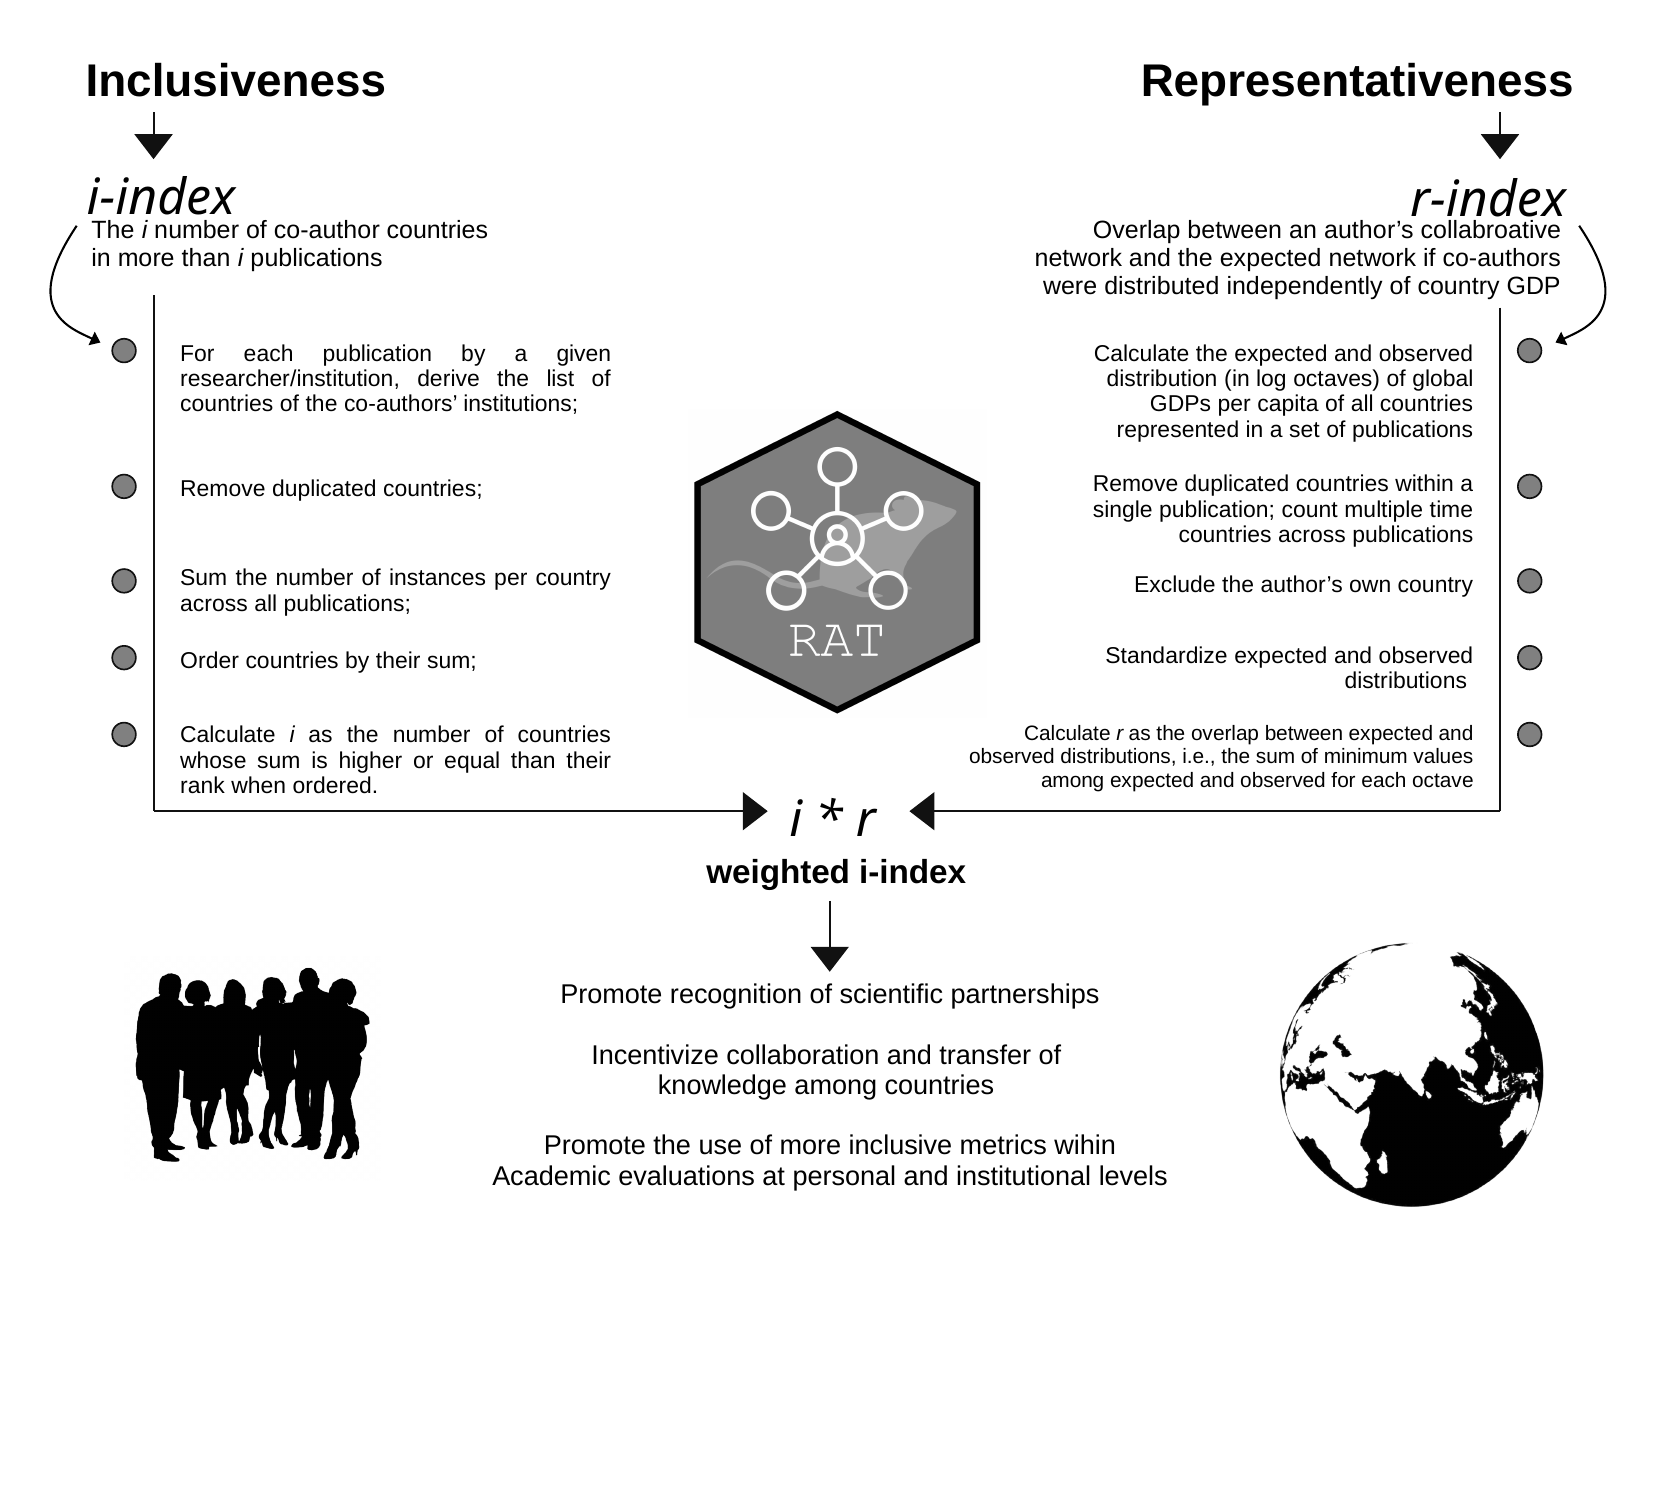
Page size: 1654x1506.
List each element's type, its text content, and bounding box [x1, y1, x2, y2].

text_box [112, 338, 136, 363]
text_box [112, 645, 136, 670]
text_box Inclusiveness [70, 47, 626, 114]
text_box Remove duplicated countries; [165, 468, 626, 510]
text_box Standardize expected and observed distributions [1027, 635, 1489, 701]
text_box Promote recognition of scientific partnerships Incentivize collaboration and transfer of knowledge among countries Promote the use of more inclusive metrics wihin Academic evaluations at personal and institutional levels [472, 971, 1188, 1199]
text_box Remove duplicated countries within a single publication; count multiple time countries across publications [1027, 463, 1489, 556]
picture [688, 409, 987, 718]
text_box [1517, 645, 1542, 670]
text_box Sum the number of instances per country across all publications; [165, 557, 626, 624]
text_box [1517, 722, 1542, 747]
text_box The i number of co-author countries in more than i publications [76, 208, 1034, 280]
text_box [1517, 474, 1542, 499]
text_box i * r [690, 775, 975, 849]
text_box Calculate i as the number of countries whose sum is higher or equal than their rank when ordered. [165, 714, 626, 806]
text_box Overlap between an author’s collabroative network and the expected network if co-authors were distributed independently of country GDP [1009, 208, 1577, 308]
text_box [112, 722, 136, 747]
text_box [112, 569, 136, 593]
text_box [1517, 338, 1542, 363]
text_box [112, 474, 136, 499]
text_box Representativeness [1033, 47, 1589, 114]
text_box Calculate the expected and observed distribution (in log octaves) of global GDPs per capita of all countries represented in a set of publications [1027, 332, 1489, 450]
text_box weighted i-index [598, 846, 1075, 899]
text_box [1517, 569, 1542, 593]
picture [124, 956, 381, 1181]
text_box i-index [0, 153, 341, 226]
text_box Exclude the author’s own country [1027, 564, 1489, 605]
text_box Calculate r as the overlap between expected and observed distributions, i.e., the sum of minimum values among expected and observed for each octave [944, 714, 1489, 823]
text_box r-index [1305, 155, 1654, 229]
text_box For each publication by a given researcher/institution, derive the list of countries of the co-authors’ institutions; [165, 332, 626, 425]
picture [1228, 890, 1600, 1276]
text_box Order countries by their sum; [165, 640, 626, 682]
